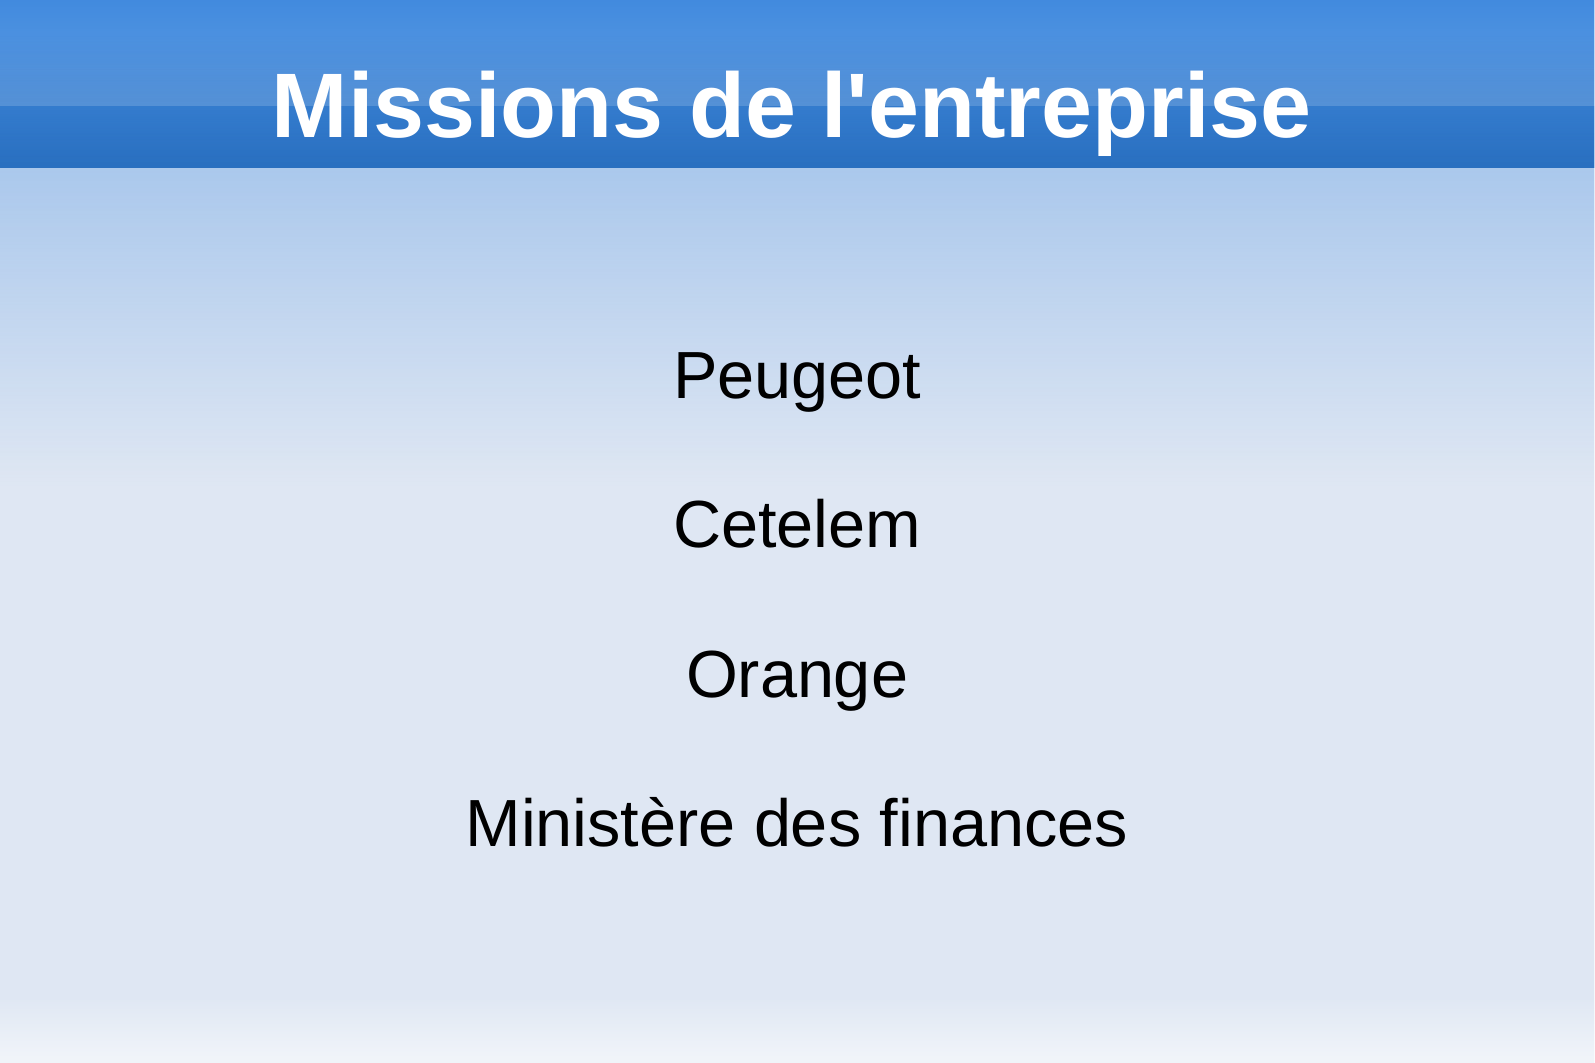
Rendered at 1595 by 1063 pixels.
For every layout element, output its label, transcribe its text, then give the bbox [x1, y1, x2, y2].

title Missions de l'entreprise [75, 24, 1510, 188]
subtitle Peugeot Cetelem Orange Ministère des finances [79, 248, 1515, 951]
picture [0, 0, 1595, 1063]
